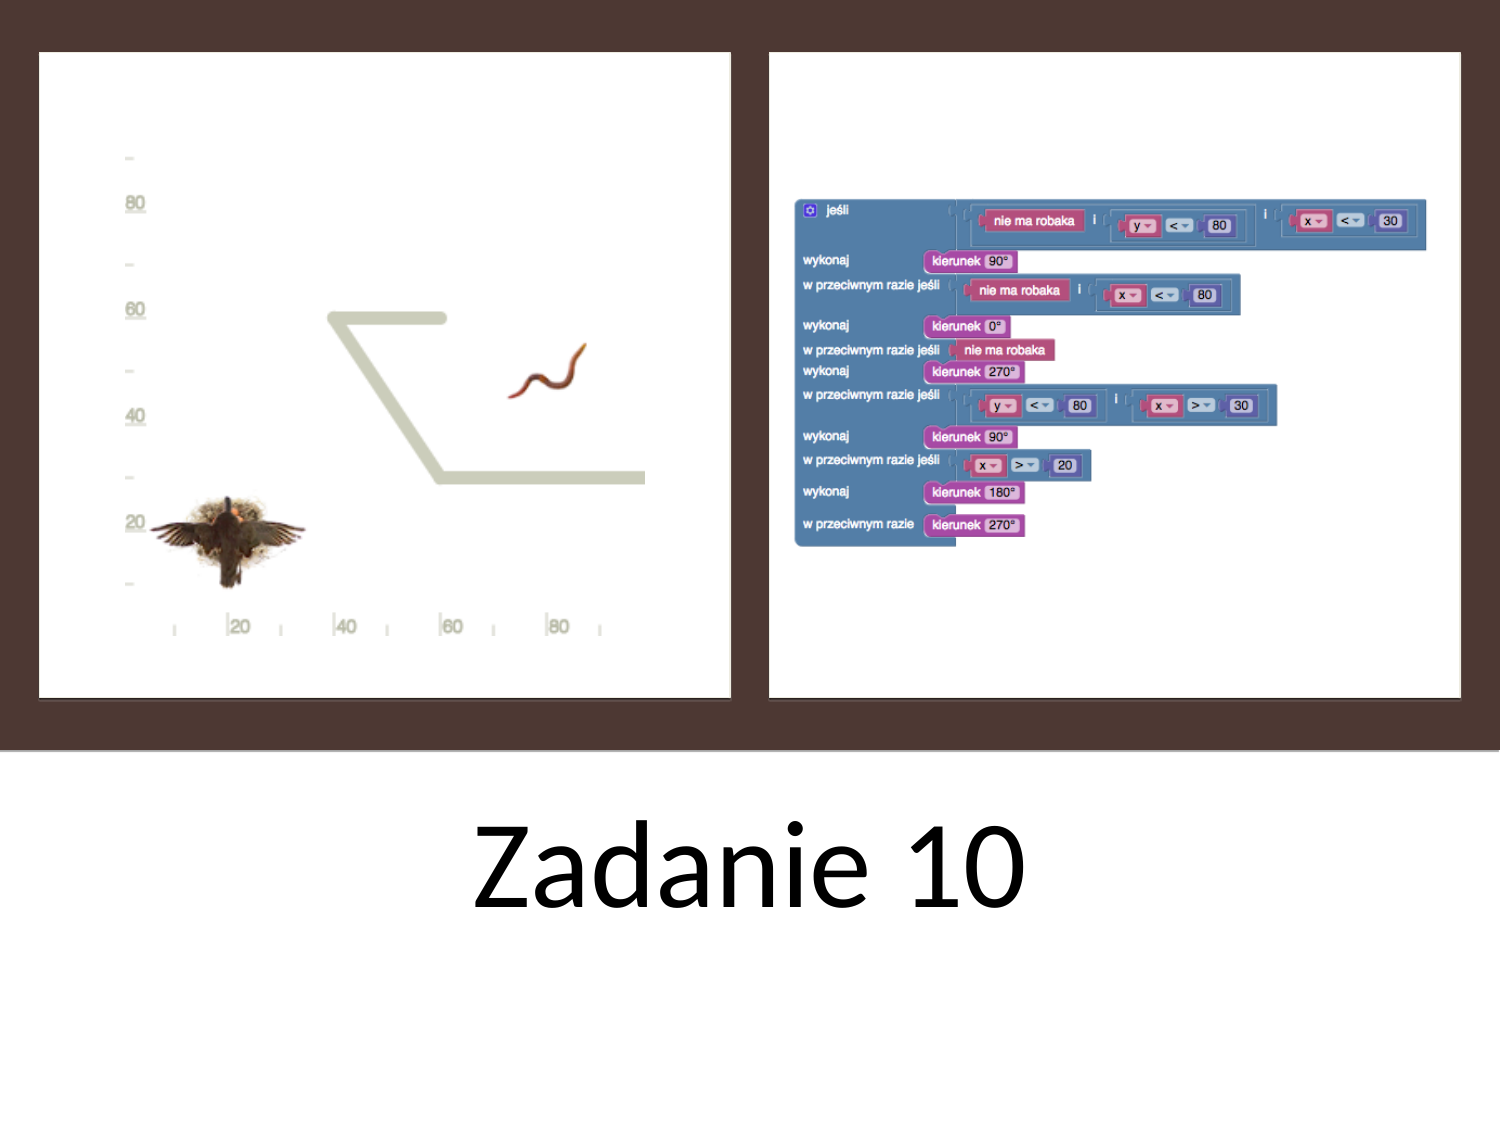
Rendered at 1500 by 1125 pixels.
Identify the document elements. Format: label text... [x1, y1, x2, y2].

title Zadanie 10 [187, 761, 1313, 942]
text_box [0, 0, 1500, 750]
picture [125, 114, 645, 636]
picture [787, 184, 1437, 563]
